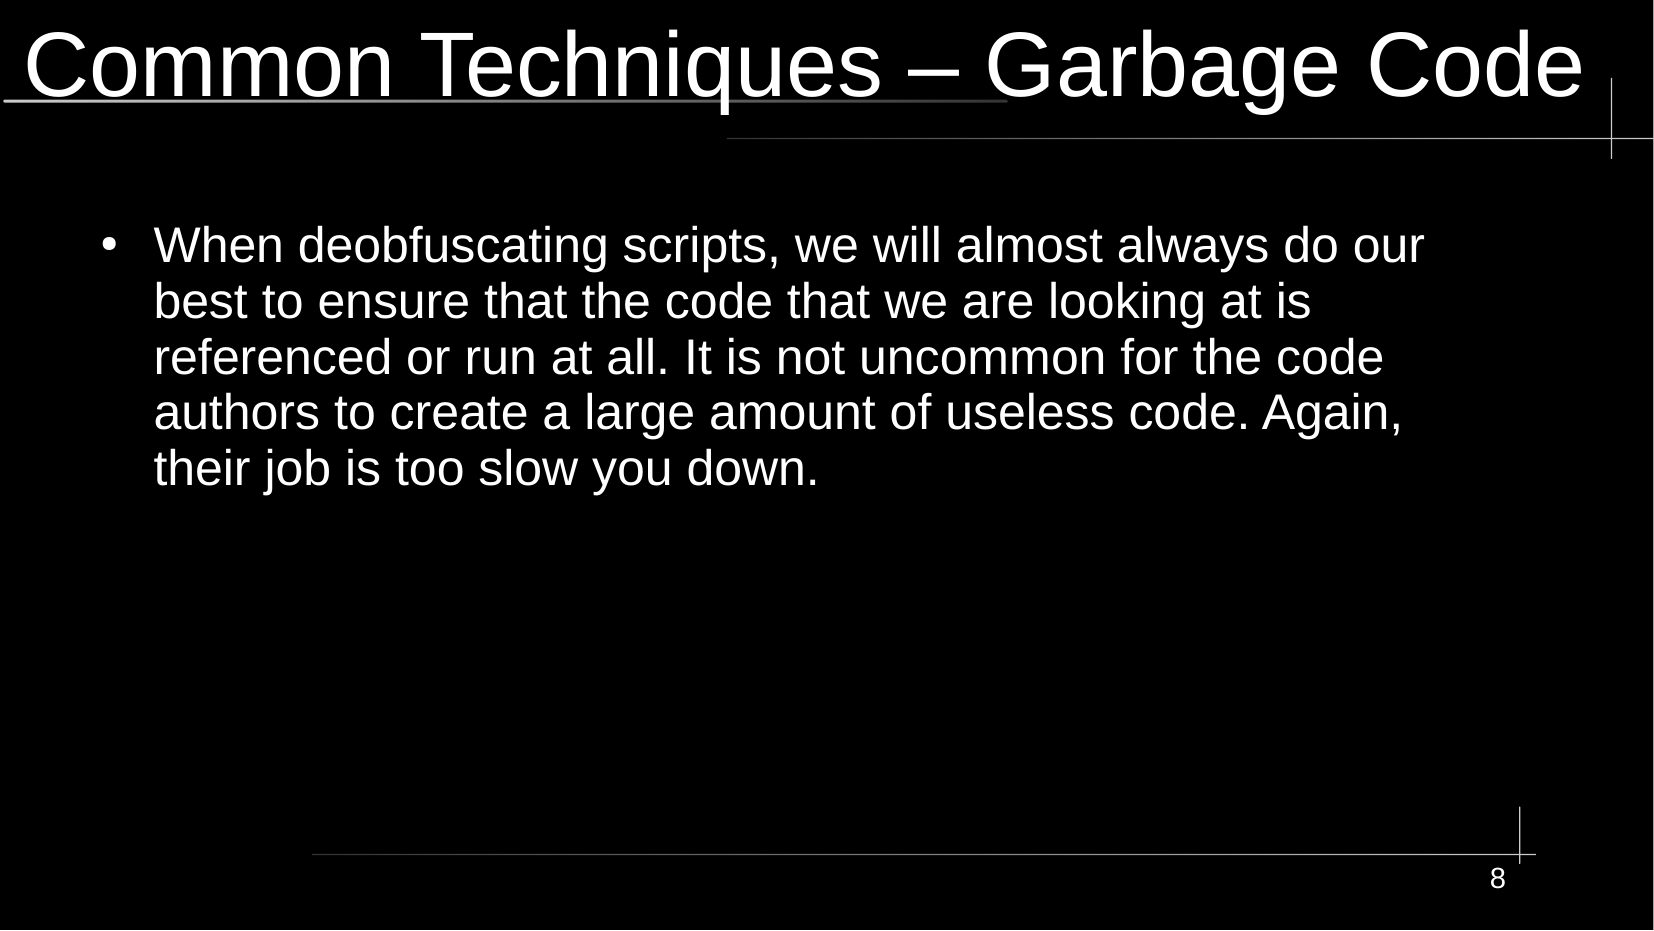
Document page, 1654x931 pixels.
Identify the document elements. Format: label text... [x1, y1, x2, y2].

list When deobfuscating scripts, we will almost always do our best to ensure that the code that we are looking at is referenced or run at all. It is not uncommon for the code authors to create a large amount of useless code. Again, their job is too slow you down. [82, 217, 1506, 758]
title Common Techniques – Garbage Code [23, 11, 1589, 119]
